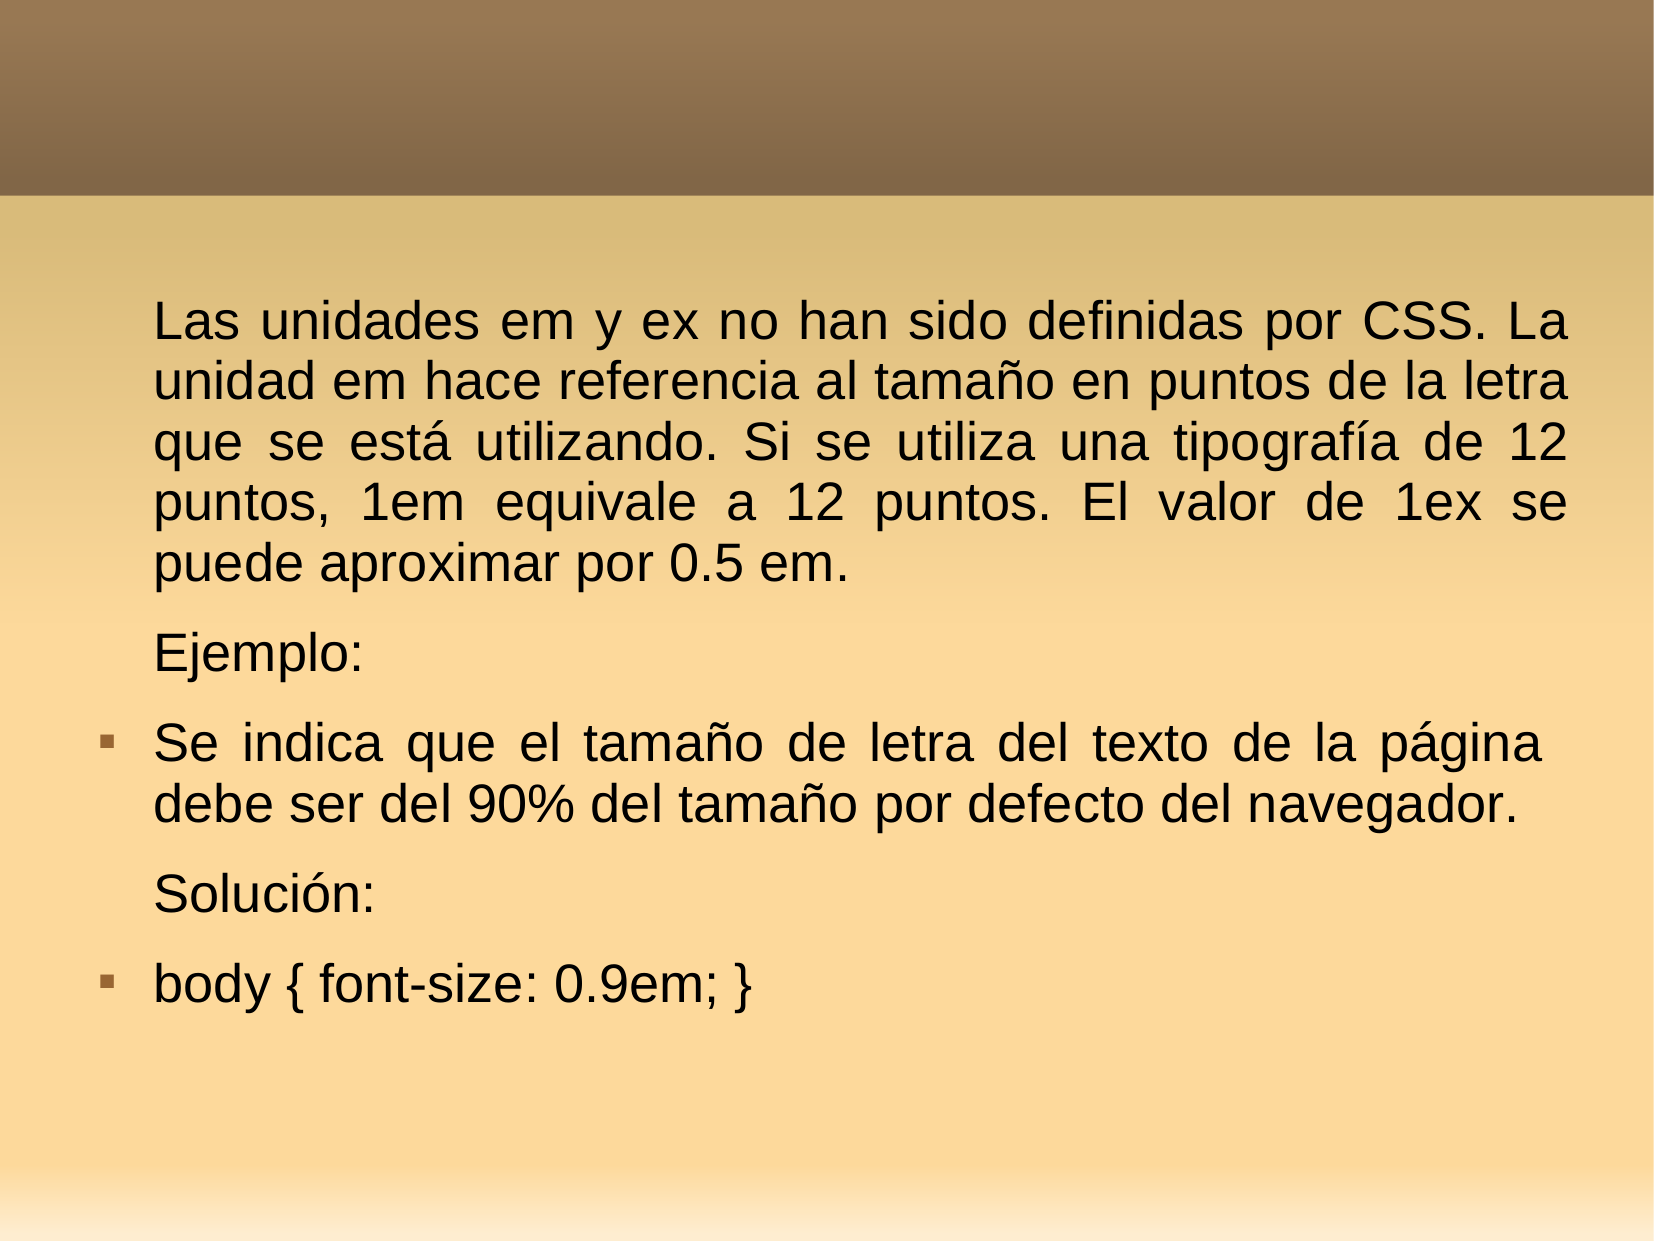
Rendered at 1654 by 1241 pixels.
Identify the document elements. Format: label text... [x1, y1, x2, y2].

list Las unidades em y ex no han sido definidas por CSS. La unidad em hace referencia al tamaño en puntos de la letra que se está utilizando. Si se utiliza una tipografía de 12 puntos, 1em equivale a 12 puntos. El valor de 1ex se puede aproximar por 0.5 em. Ejemplo: Se indica que el tamaño de letra del texto de la página debe ser del 90% del tamaño por defecto del navegador. Solución: body { font-size: 0.9em; } [82, 290, 1571, 1104]
picture [0, 0, 1654, 1241]
